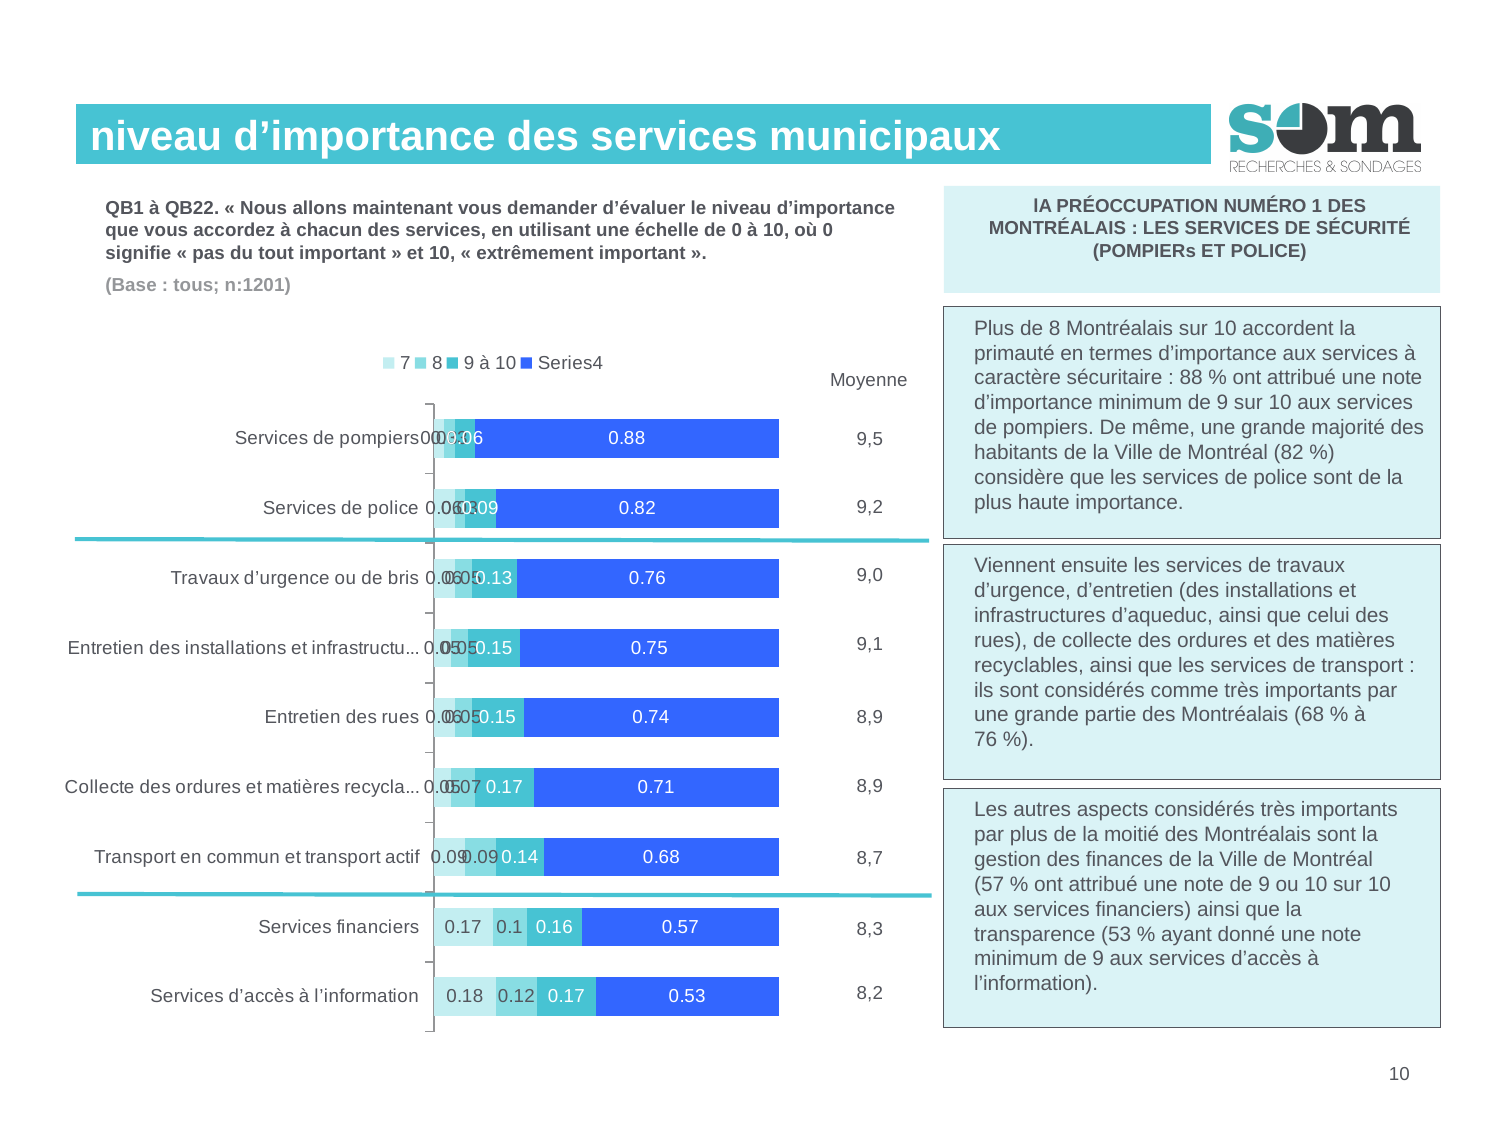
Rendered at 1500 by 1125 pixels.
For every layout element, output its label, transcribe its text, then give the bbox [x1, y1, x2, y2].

text_box Moyenne [805, 359, 932, 398]
list lA PRÉOCCUPATION NUMÉRO 1 DES MONTRÉALAIS : LES SERVICES DE SÉCURITÉ (POMPIERs ET POLICE) [943, 185, 1441, 293]
text_box 9,1 [806, 624, 933, 662]
text_box 8,9 [806, 697, 933, 735]
title niveau d’importance des services municipaux [75, 103, 1212, 165]
text_box 8,9 [806, 766, 933, 804]
picture [1229, 103, 1421, 172]
text_box 8,7 [806, 838, 933, 876]
text_box 9,5 [806, 419, 933, 457]
text_box Viennent ensuite les services de travaux d’urgence, d’entretien (des installations et infrastructures d’aqueduc, ainsi que celui des rues), de collecte des ordures et des matières recyclables, ainsi que les services de transport : ils sont considérés comme très importants par une grande partie des Montréalais (68 % à 76 %). [943, 544, 1441, 780]
text_box 8,3 [806, 909, 933, 947]
text_box Plus de 8 Montréalais sur 10 accordent la primauté en termes d’importance aux services à caractère sécuritaire : 88 % ont attribué une note d’importance minimum de 9 sur 10 aux services de pompiers. De même, une grande majorité des habitants de la Ville de Montréal (82 %) considère que les services de police sont de la plus haute importance. [943, 306, 1441, 539]
chart [54, 340, 835, 1053]
text_box 9,0 [806, 555, 933, 593]
text_box 8,2 [806, 973, 933, 1011]
text_box 9,2 [806, 487, 933, 525]
slide_number <numéro> [1074, 1042, 1425, 1103]
list QB1 à QB22. « Nous allons maintenant vous demander d’évaluer le niveau d’importance que vous accordez à chacun des services, en utilisant une échelle de 0 à 10, où 0 signifie « pas du tout important » et 10, « extrêmement important ». (Base : tous; n:1201) [75, 187, 910, 341]
text_box Les autres aspects considérés très importants par plus de la moitié des Montréalais sont la gestion des finances de la Ville de Montréal (57 % ont attribué une note de 9 ou 10 sur 10 aux services financiers) ainsi que la transparence (53 % ayant donné une note minimum de 9 aux services d’accès à l’information). [943, 788, 1441, 1028]
